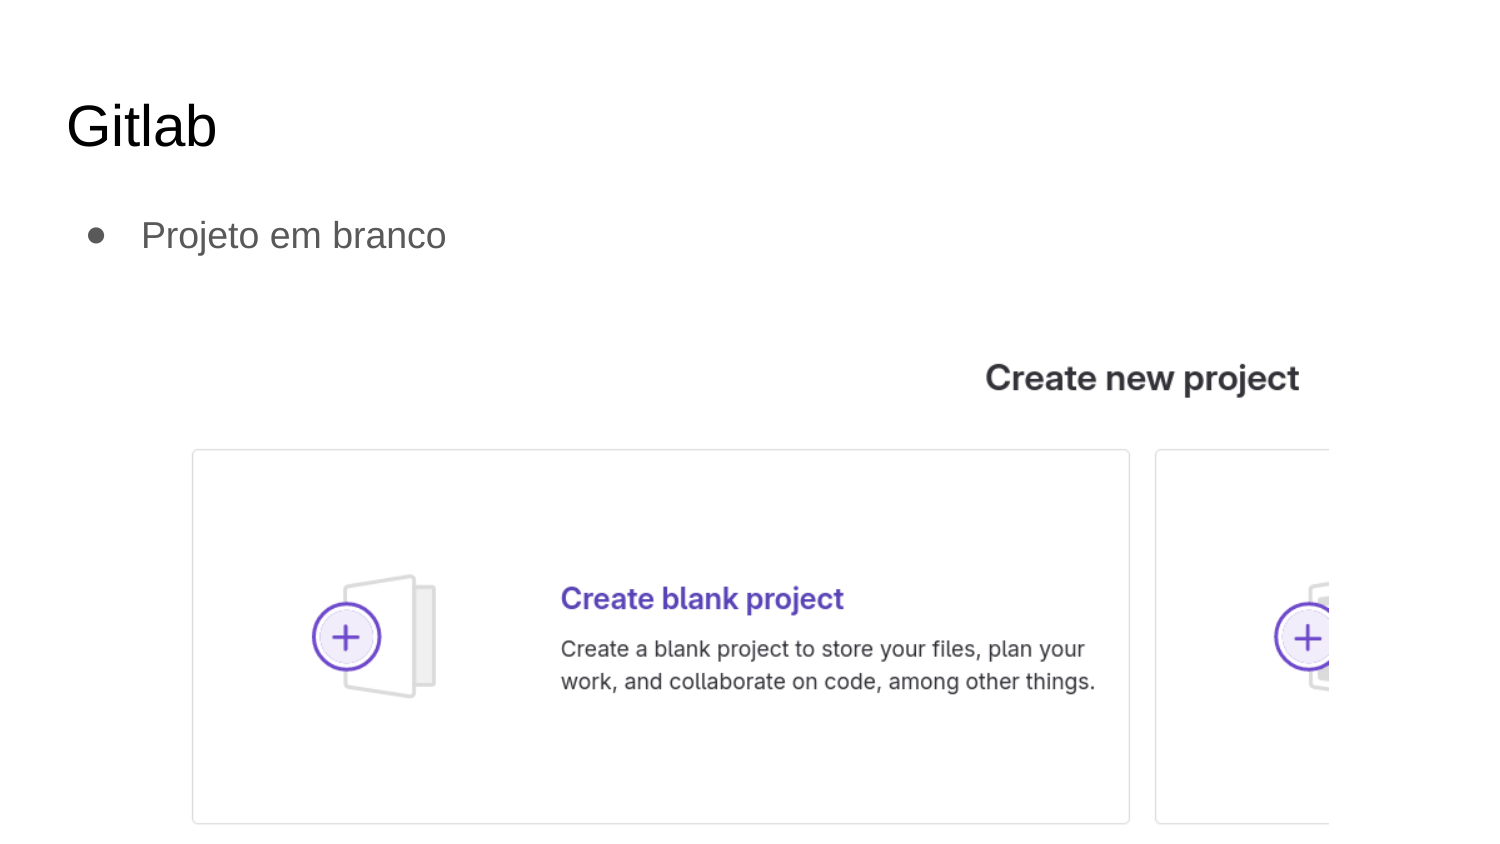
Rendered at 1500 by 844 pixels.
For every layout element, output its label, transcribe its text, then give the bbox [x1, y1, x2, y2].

list Projeto em branco [51, 189, 1489, 750]
title Gitlab [51, 72, 1449, 167]
picture [152, 344, 1329, 827]
